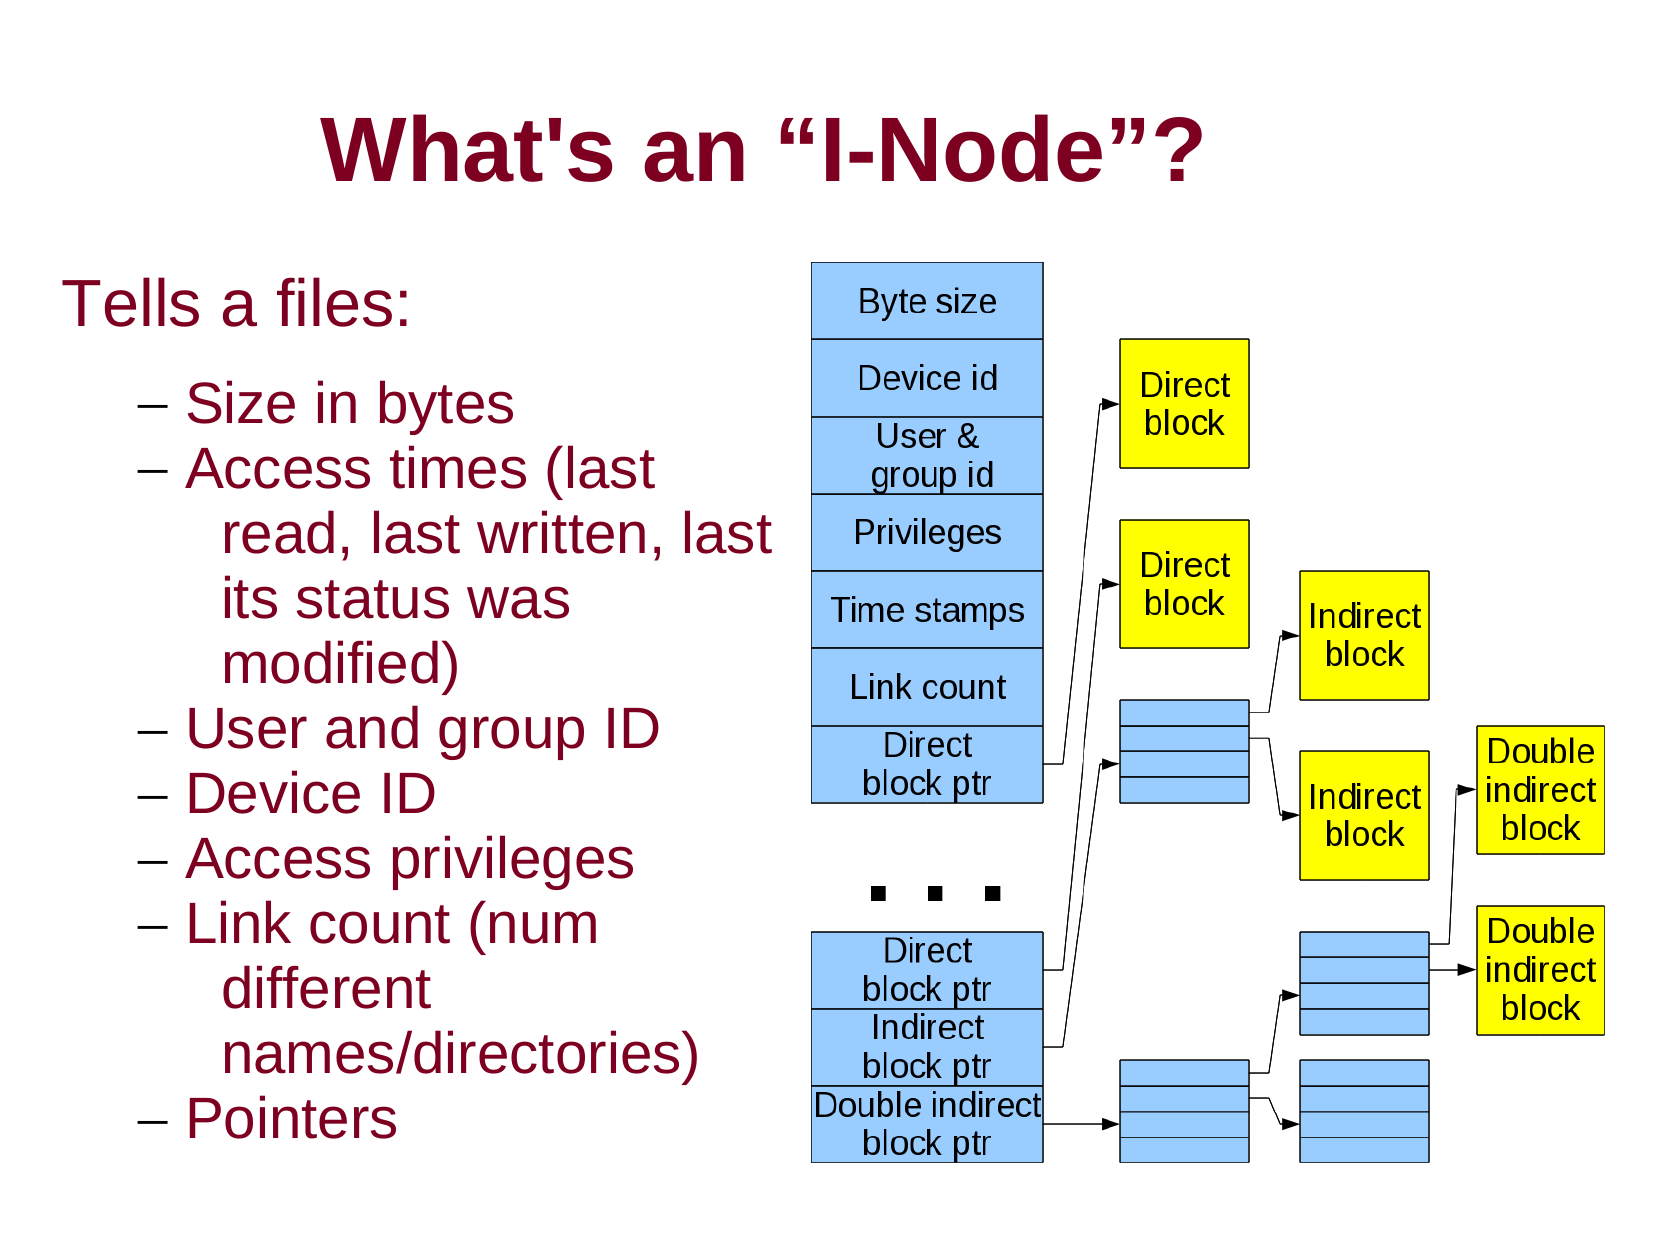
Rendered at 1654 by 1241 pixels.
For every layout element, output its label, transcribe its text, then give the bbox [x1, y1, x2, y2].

picture [0, 0, 1654, 1241]
title What's an “I-Node”? [118, 48, 1411, 253]
list Tells a files: Size in bytes Access times (last read, last written, last its status was modified) User and group ID Device ID Access privileges Link count (num different names/directories) Pointers [61, 262, 788, 1153]
